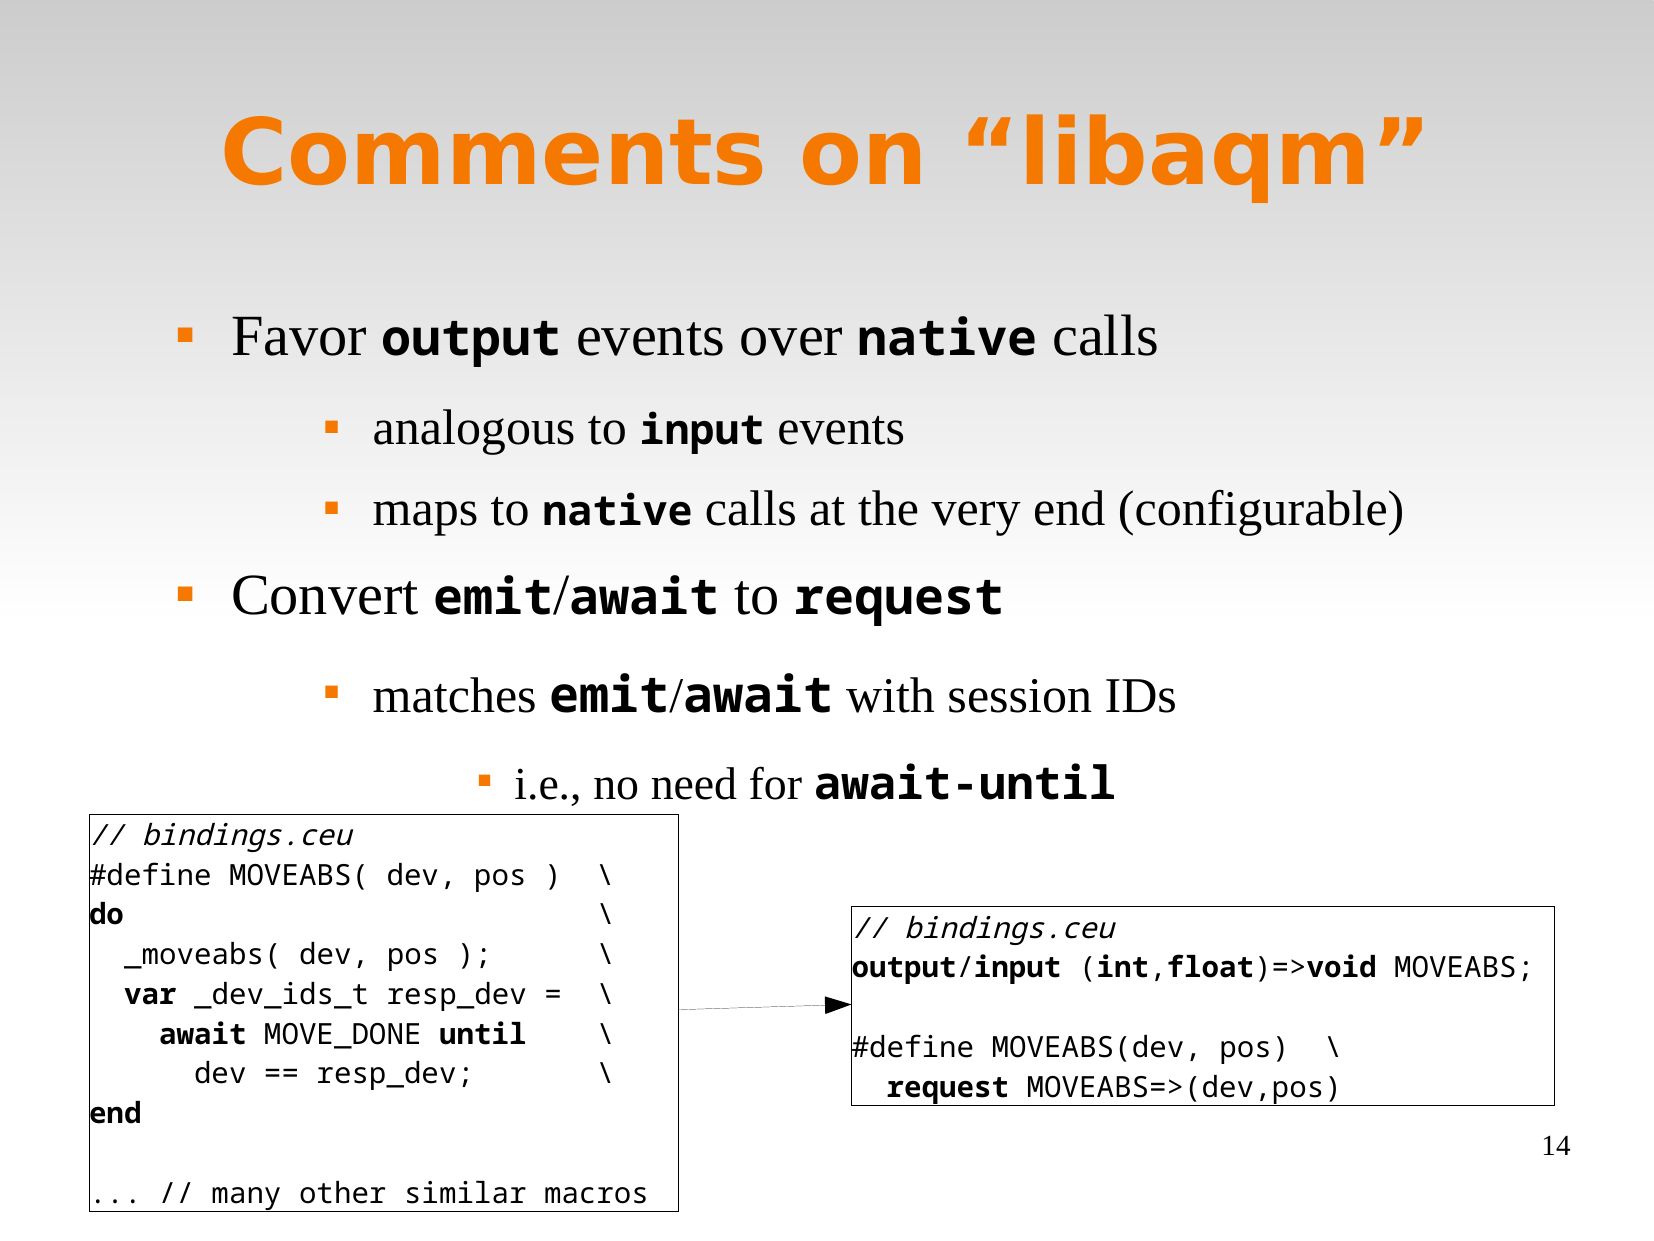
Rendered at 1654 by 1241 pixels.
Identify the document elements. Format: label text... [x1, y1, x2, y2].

text_box // bindings.ceu #define MOVEABS( dev, pos ) \ do \ _moveabs( dev, pos ); \ var _dev_ids_t resp_dev = \ await MOVE_DONE until \ dev == resp_dev; \ end ... // many other similar macros [89, 840, 679, 1186]
title Comments on “libaqm” [82, 49, 1571, 257]
list Favor output events over native calls analogous to input events maps to native calls at the very end (configurable) Convert emit/await to request matches emit/await with session IDs i.e., no need for await-until [89, 302, 1463, 1009]
list Favor output events over native calls analogous to input events maps to native calls at the very end (configurable) Convert emit/await to request matches emit/await with session IDs i.e., no need for await-until [679, 1005, 1463, 1121]
text_box // bindings.ceu output/input (int,float)=>void MOVEABS; #define MOVEABS(dev, pos) \ request MOVEABS=>(dev,pos) [851, 920, 1555, 1093]
